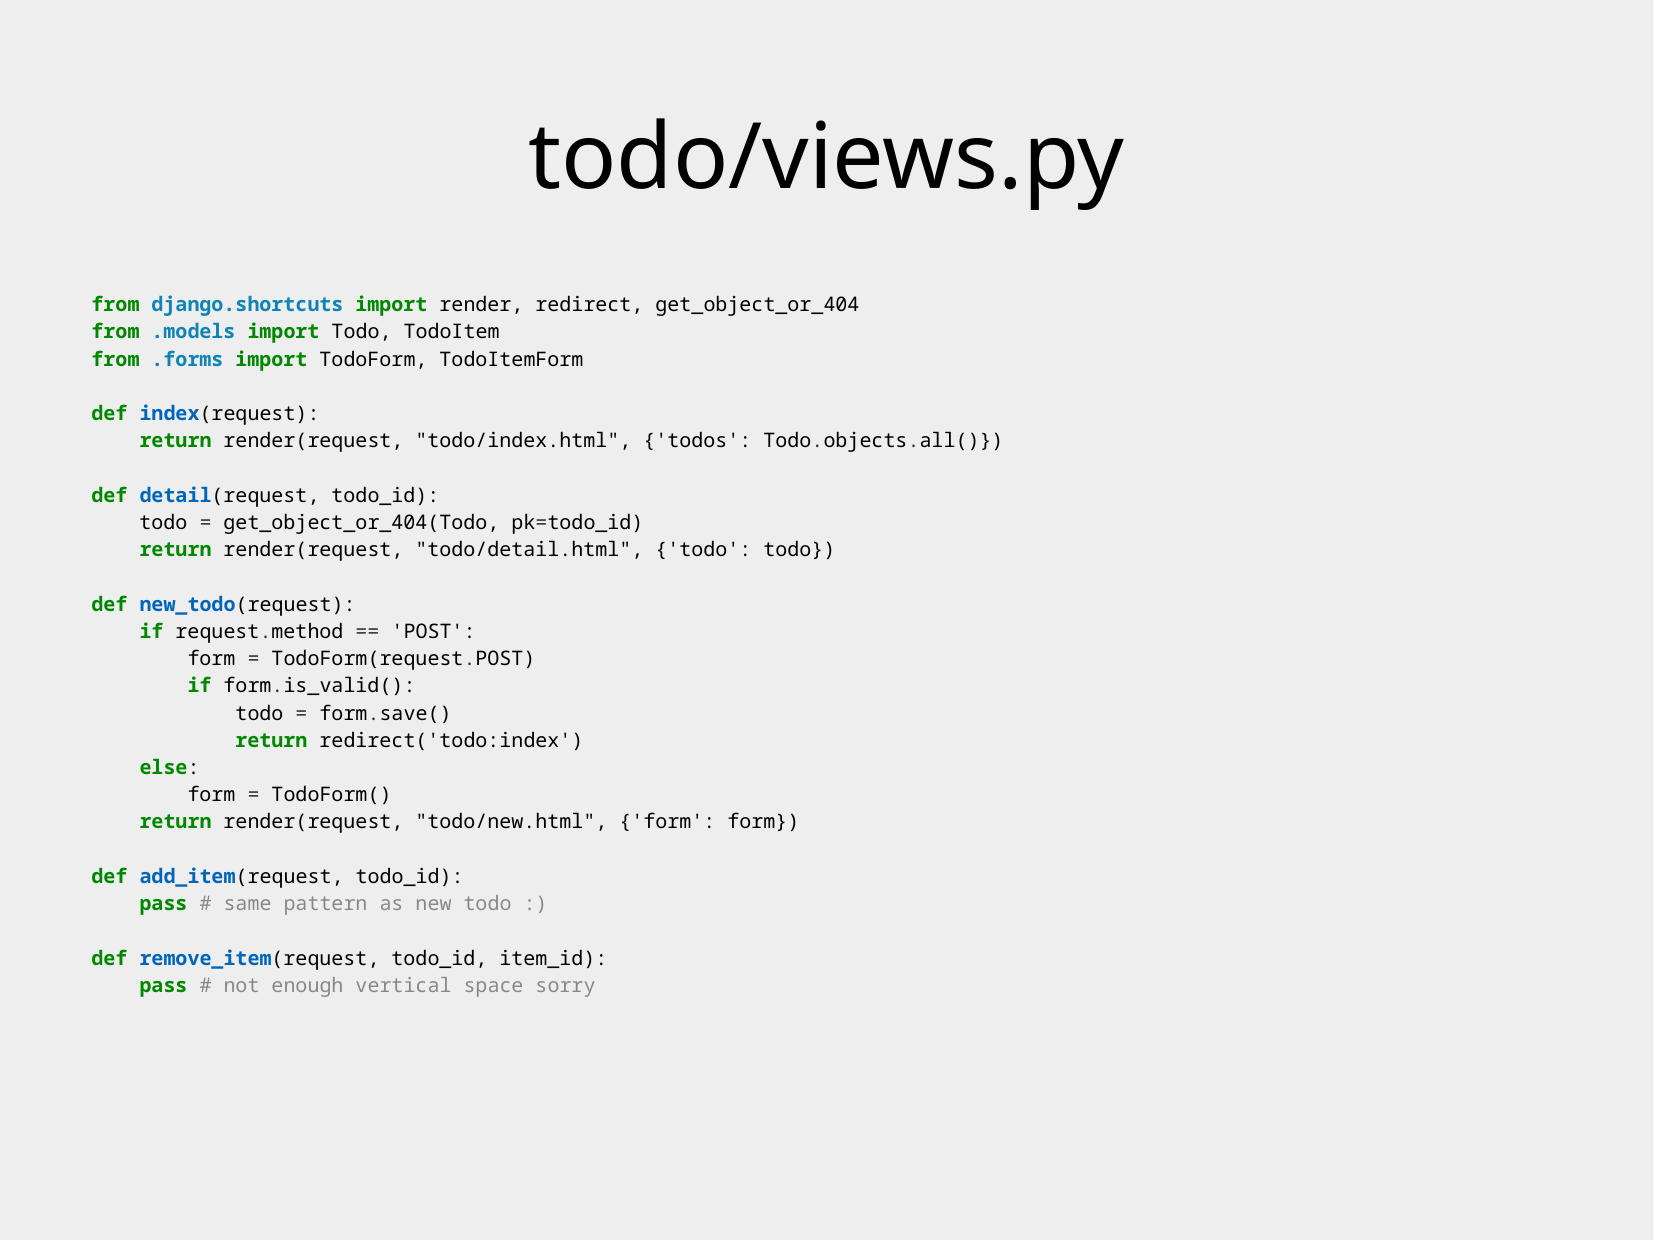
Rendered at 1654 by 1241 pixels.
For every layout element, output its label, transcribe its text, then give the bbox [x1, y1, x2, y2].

list from django.shortcuts import render, redirect, get_object_or_404 from .models import Todo, TodoItem from .forms import TodoForm, TodoItemForm def index(request): return render(request, "todo/index.html", {'todos': Todo.objects.all()}) def detail(request, todo_id): todo = get_object_or_404(Todo, pk=todo_id) return render(request, "todo/detail.html", {'todo': todo}) def new_todo(request): if request.method == 'POST': form = TodoForm(request.POST) if form.is_valid(): todo = form.save() return redirect('todo:index') else: form = TodoForm() return render(request, "todo/new.html", {'form': form}) def add_item(request, todo_id): pass # same pattern as new todo :) def remove_item(request, todo_id, item_id): pass # not enough vertical space sorry [82, 290, 1571, 1010]
title todo/views.py [82, 49, 1571, 257]
